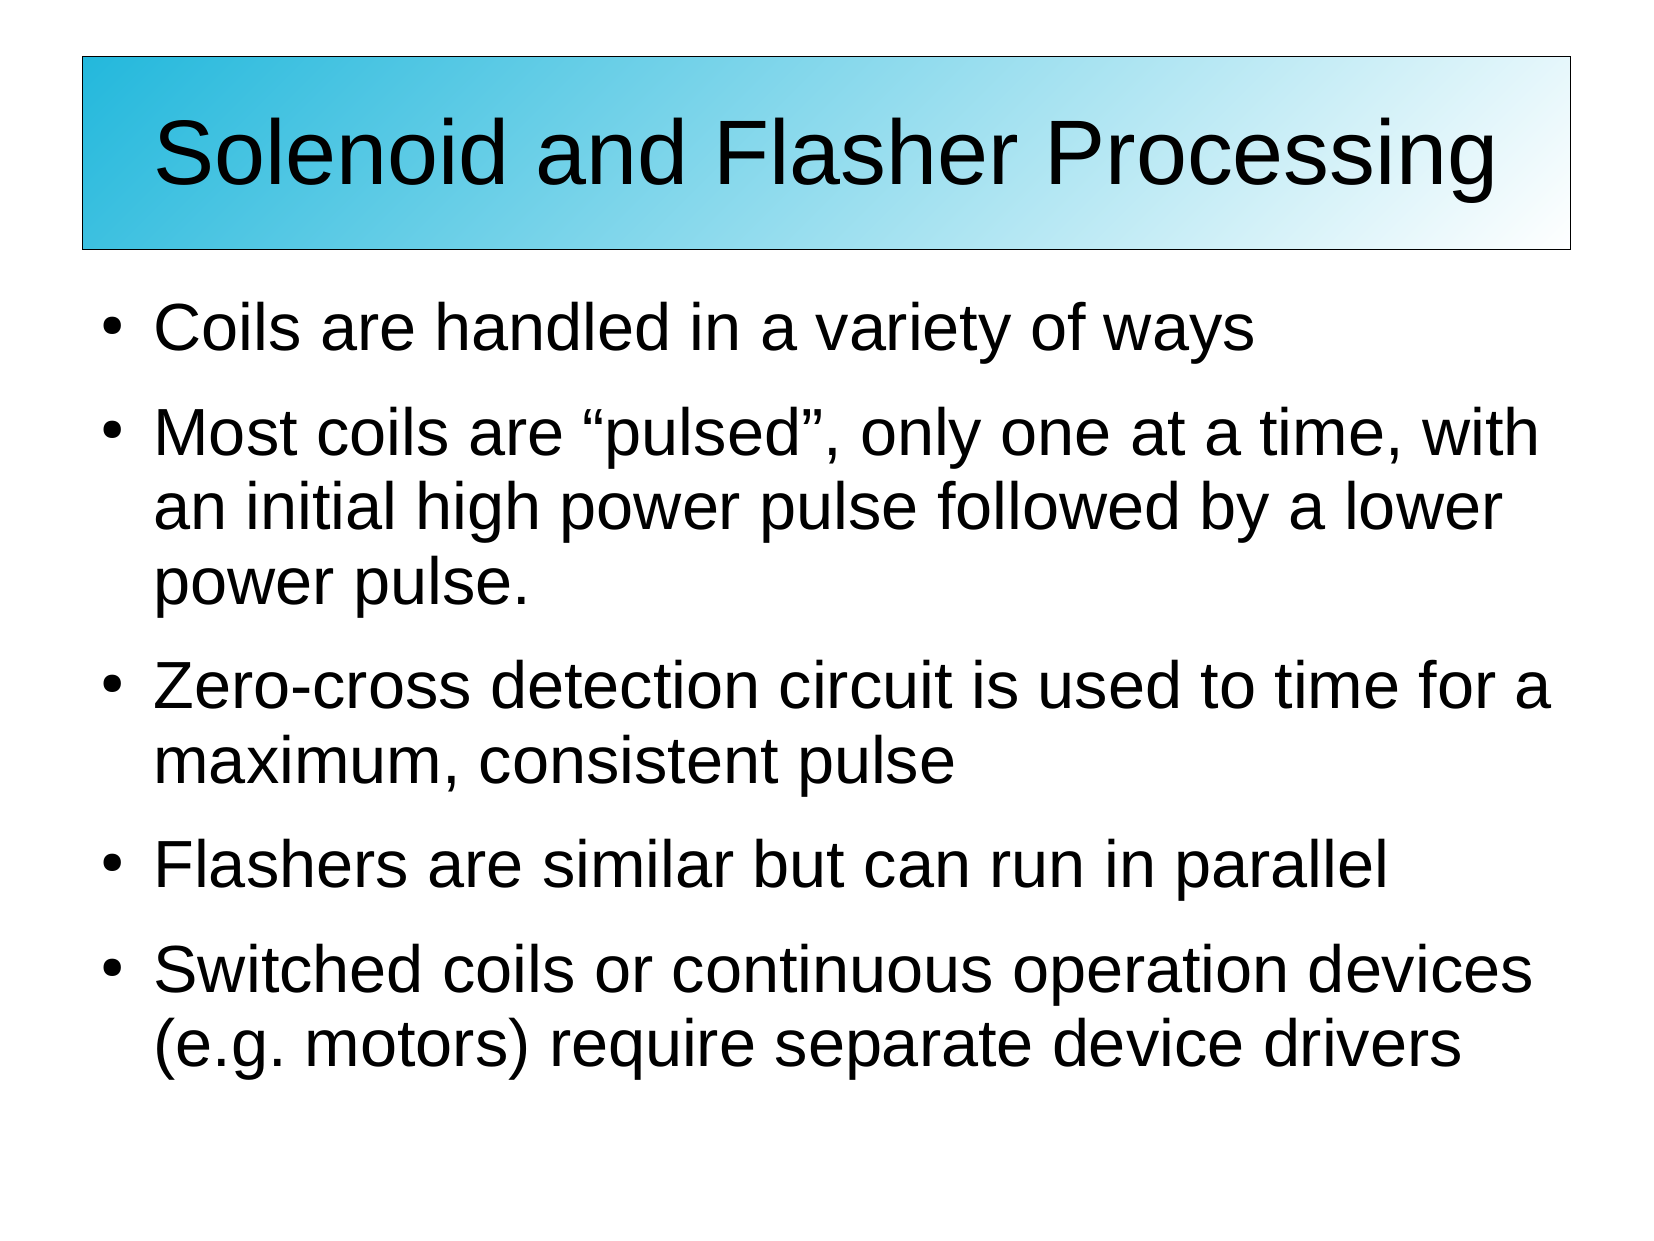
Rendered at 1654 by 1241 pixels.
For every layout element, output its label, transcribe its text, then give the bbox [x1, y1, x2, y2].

list Coils are handled in a variety of ways Most coils are “pulsed”, only one at a time, with an initial high power pulse followed by a lower power pulse. Zero-cross detection circuit is used to time for a maximum, consistent pulse Flashers are similar but can run in parallel Switched coils or continuous operation devices (e.g. motors) require separate device drivers [82, 290, 1571, 1094]
title Solenoid and Flasher Processing [82, 56, 1571, 250]
